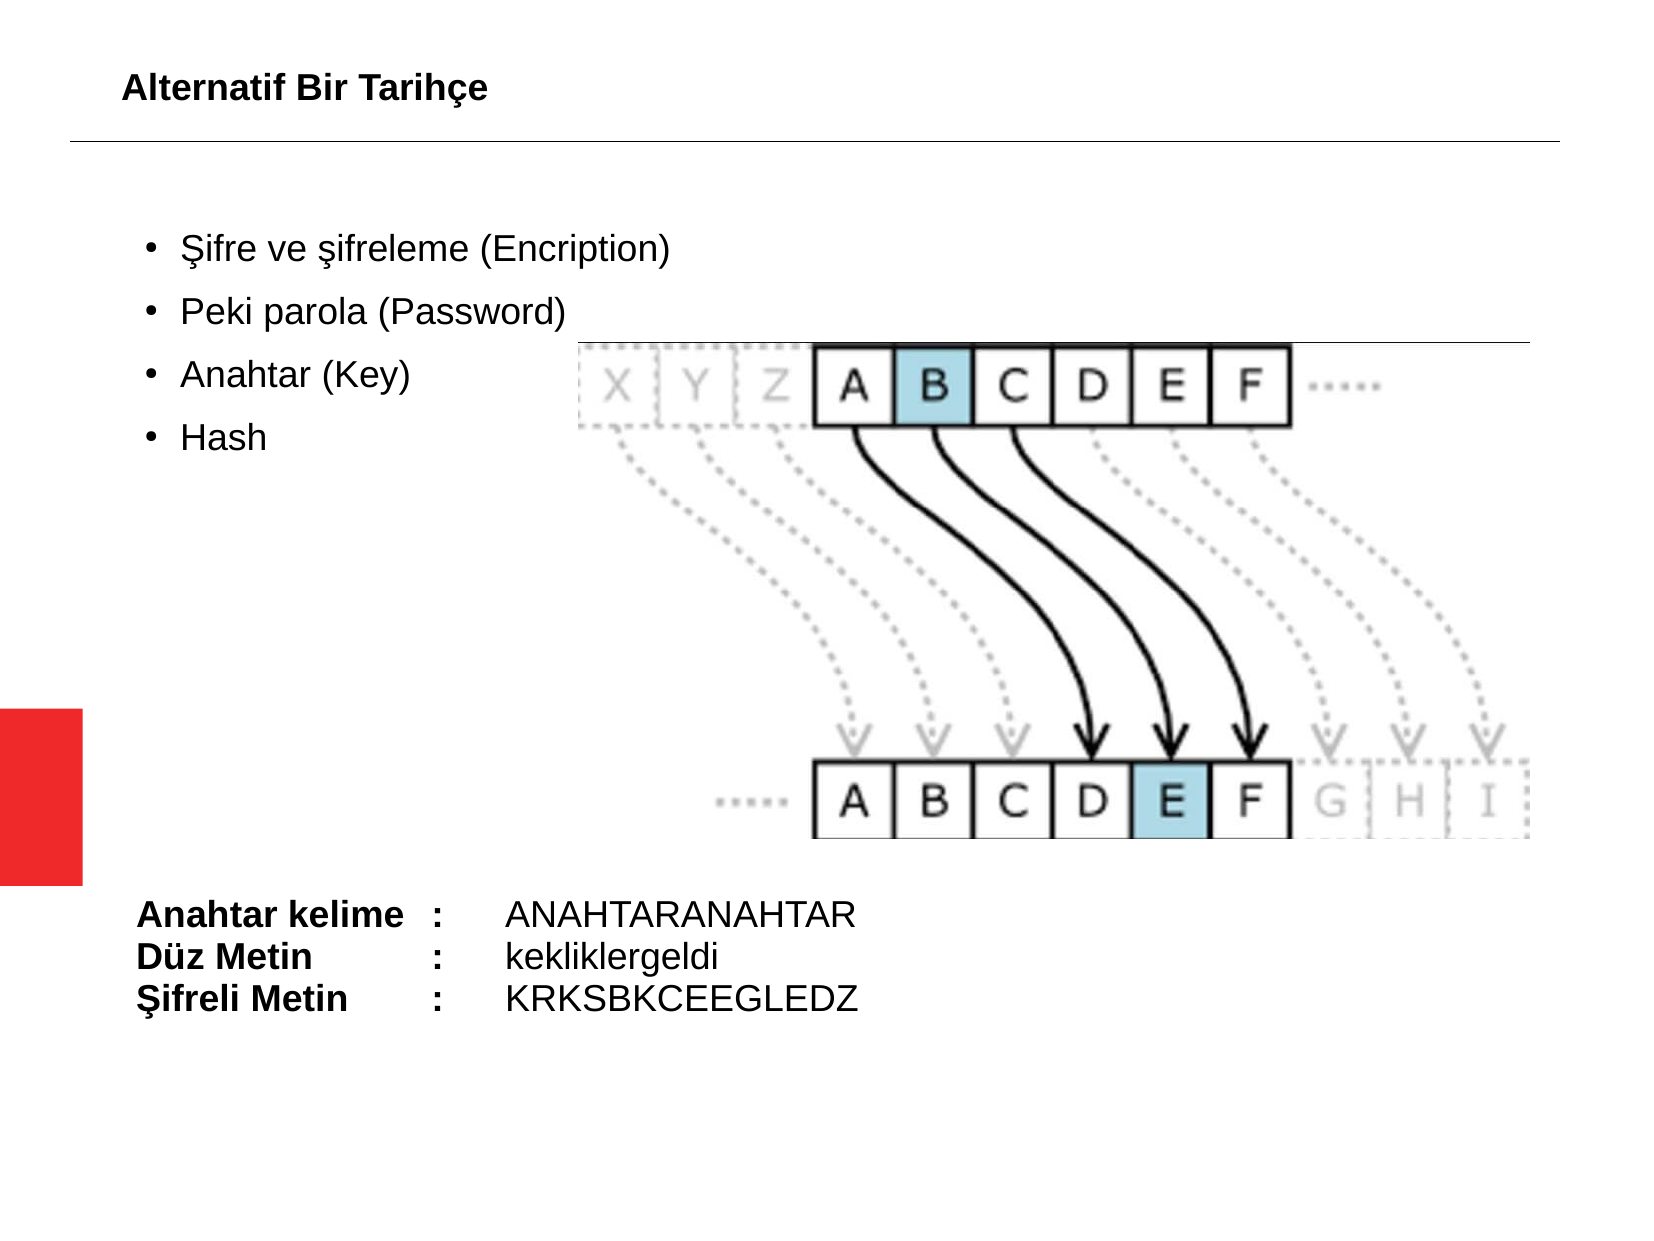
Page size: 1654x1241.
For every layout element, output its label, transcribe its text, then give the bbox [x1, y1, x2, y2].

text_box Şifre ve şifreleme (Encription) Peki parola (Password) Anahtar (Key) Hash [129, 199, 1512, 466]
picture [578, 342, 1530, 839]
text_box Alternatif Bir Tarihçe [106, 59, 1536, 116]
text_box Anahtar kelime : ANAHTARANAHTAR Düz Metin : kekliklergeldi Şifreli Metin : KRKSBKCEEGLEDZ [121, 885, 875, 1027]
